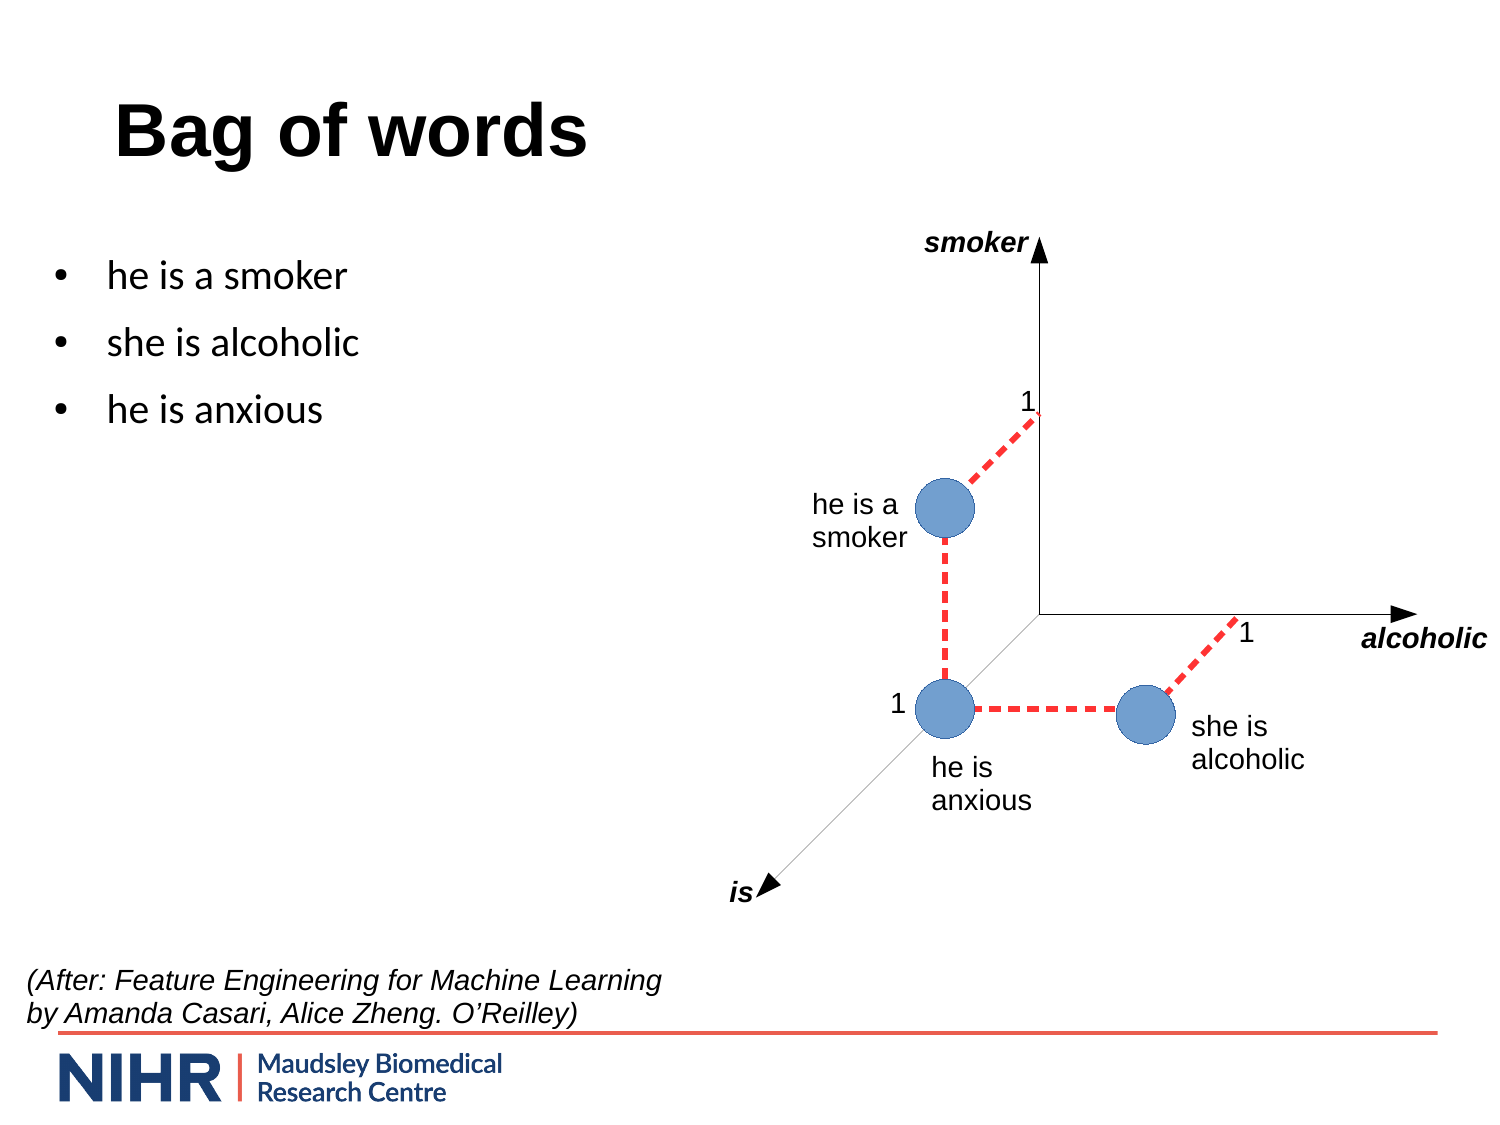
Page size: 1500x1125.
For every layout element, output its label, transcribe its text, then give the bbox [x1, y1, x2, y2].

text_box 1 [875, 679, 922, 727]
text_box he is anxious [916, 744, 1048, 825]
text_box is [714, 868, 769, 916]
list he is a smoker she is alcoholic he is anxious [35, 259, 650, 506]
text_box Bag of words [100, 84, 1105, 180]
text_box he is a smoker [797, 480, 923, 562]
text_box 1 [1223, 608, 1270, 656]
picture [29, 1038, 531, 1125]
text_box (After: Feature Engineering for Machine Learning by Amanda Casari, Alice Zheng. O’Reilley) [11, 956, 678, 1038]
text_box alcoholic [1346, 614, 1500, 662]
text_box [1116, 685, 1176, 745]
text_box [923, 478, 975, 538]
text_box 1 [1005, 377, 1052, 426]
text_box she is alcoholic [1176, 702, 1321, 784]
text_box smoker [909, 218, 1044, 267]
text_box [921, 679, 975, 739]
